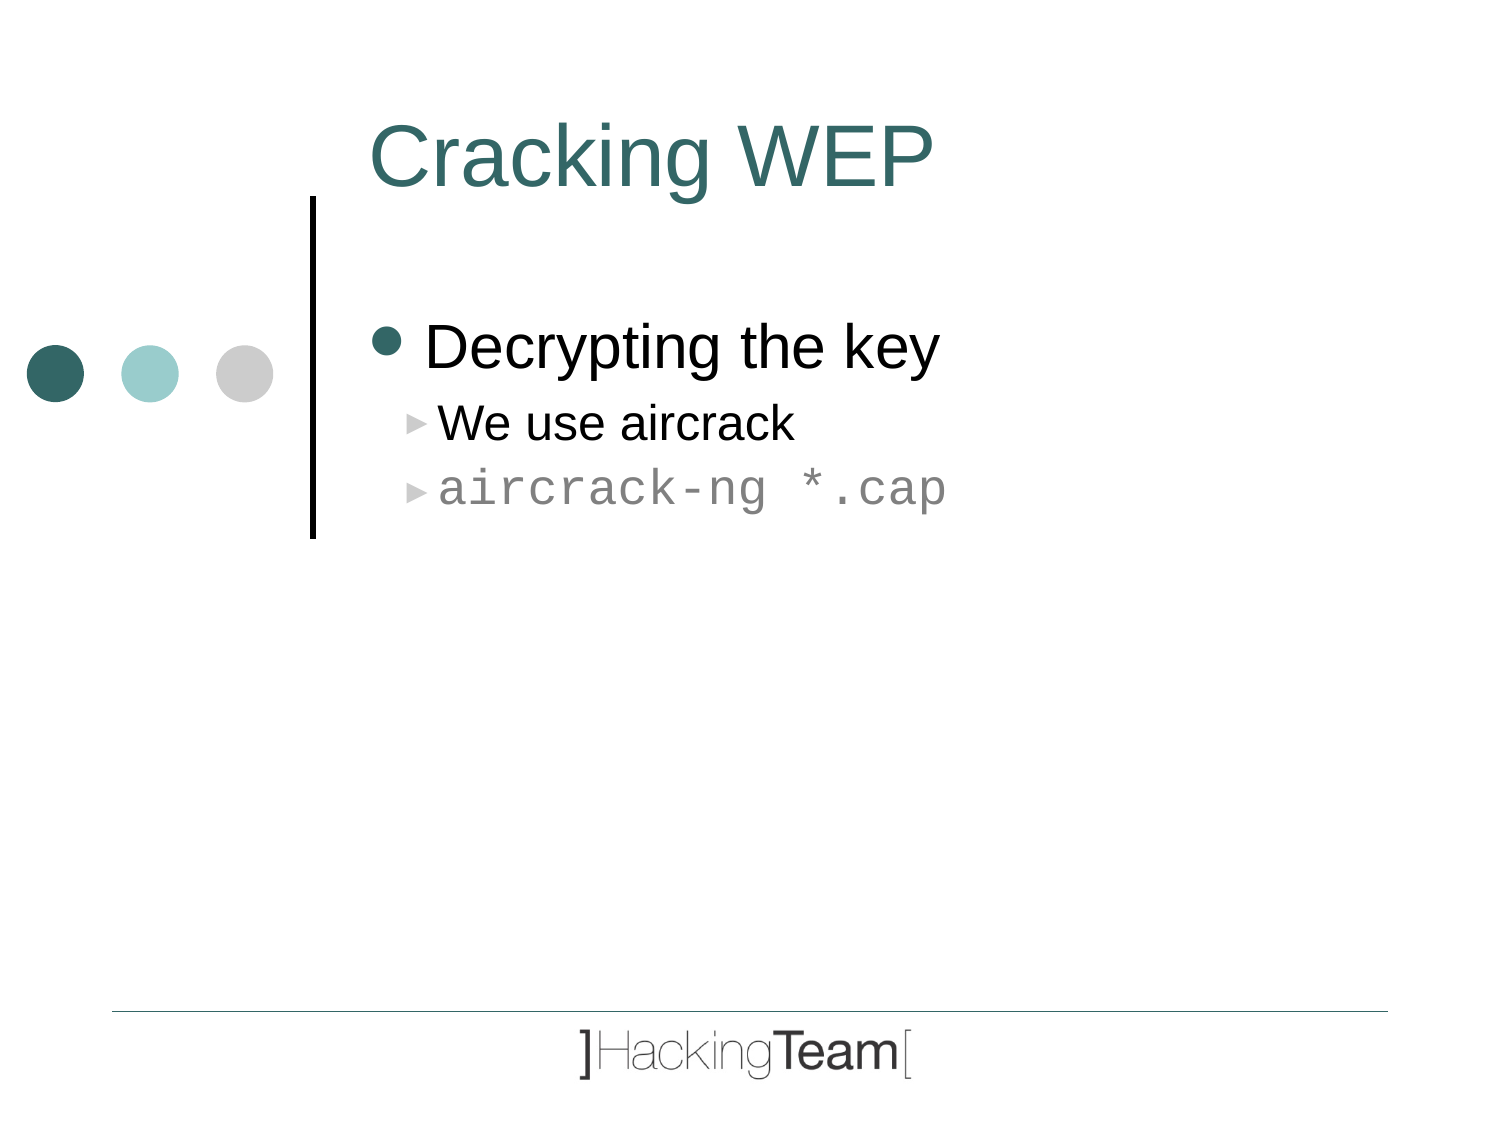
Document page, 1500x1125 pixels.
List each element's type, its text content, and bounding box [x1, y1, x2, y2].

list Decrypting the key We use aircrack aircrack-ng *.cap [249, 312, 1401, 1041]
title Cracking WEP [249, 38, 1401, 275]
picture [574, 1041, 916, 1084]
